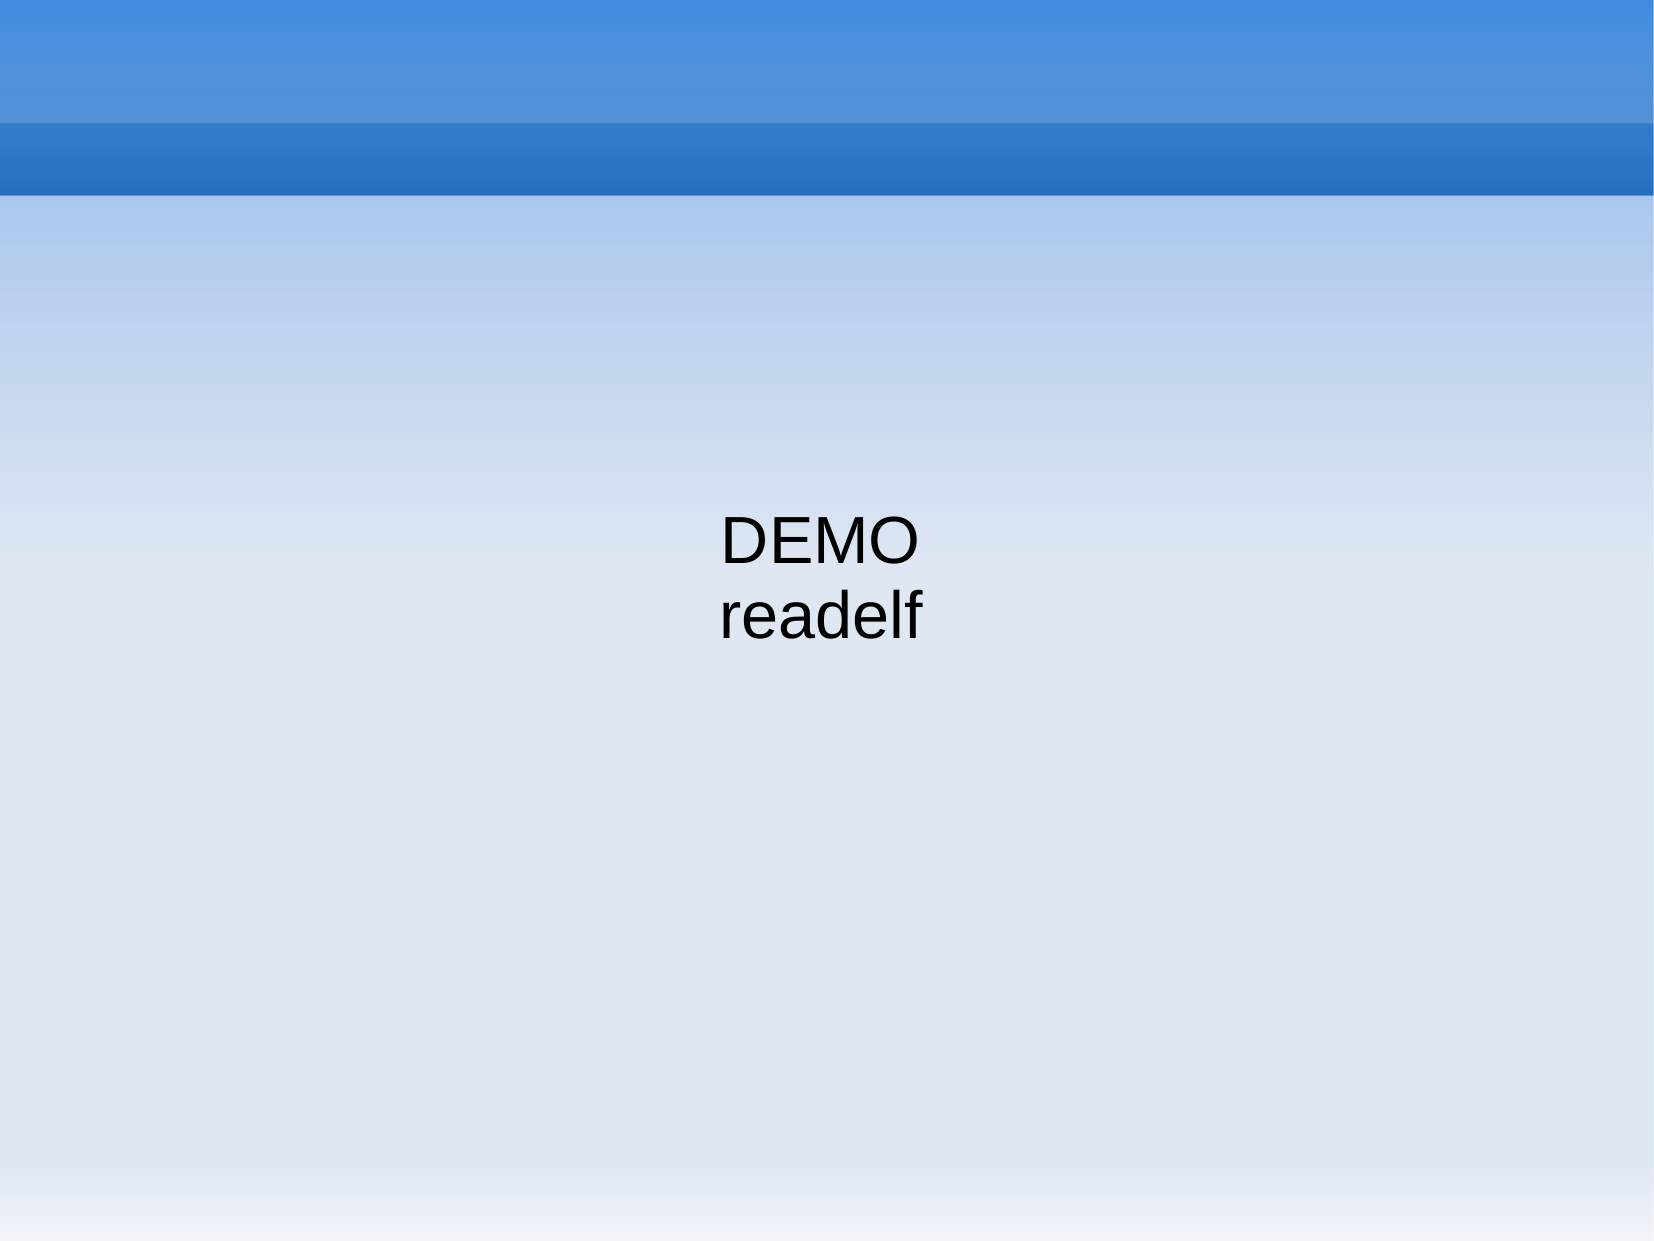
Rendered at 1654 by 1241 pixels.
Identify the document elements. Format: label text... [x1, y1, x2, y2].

subtitle DEMO readelf [76, 23, 1565, 1133]
picture [0, 0, 1654, 1241]
